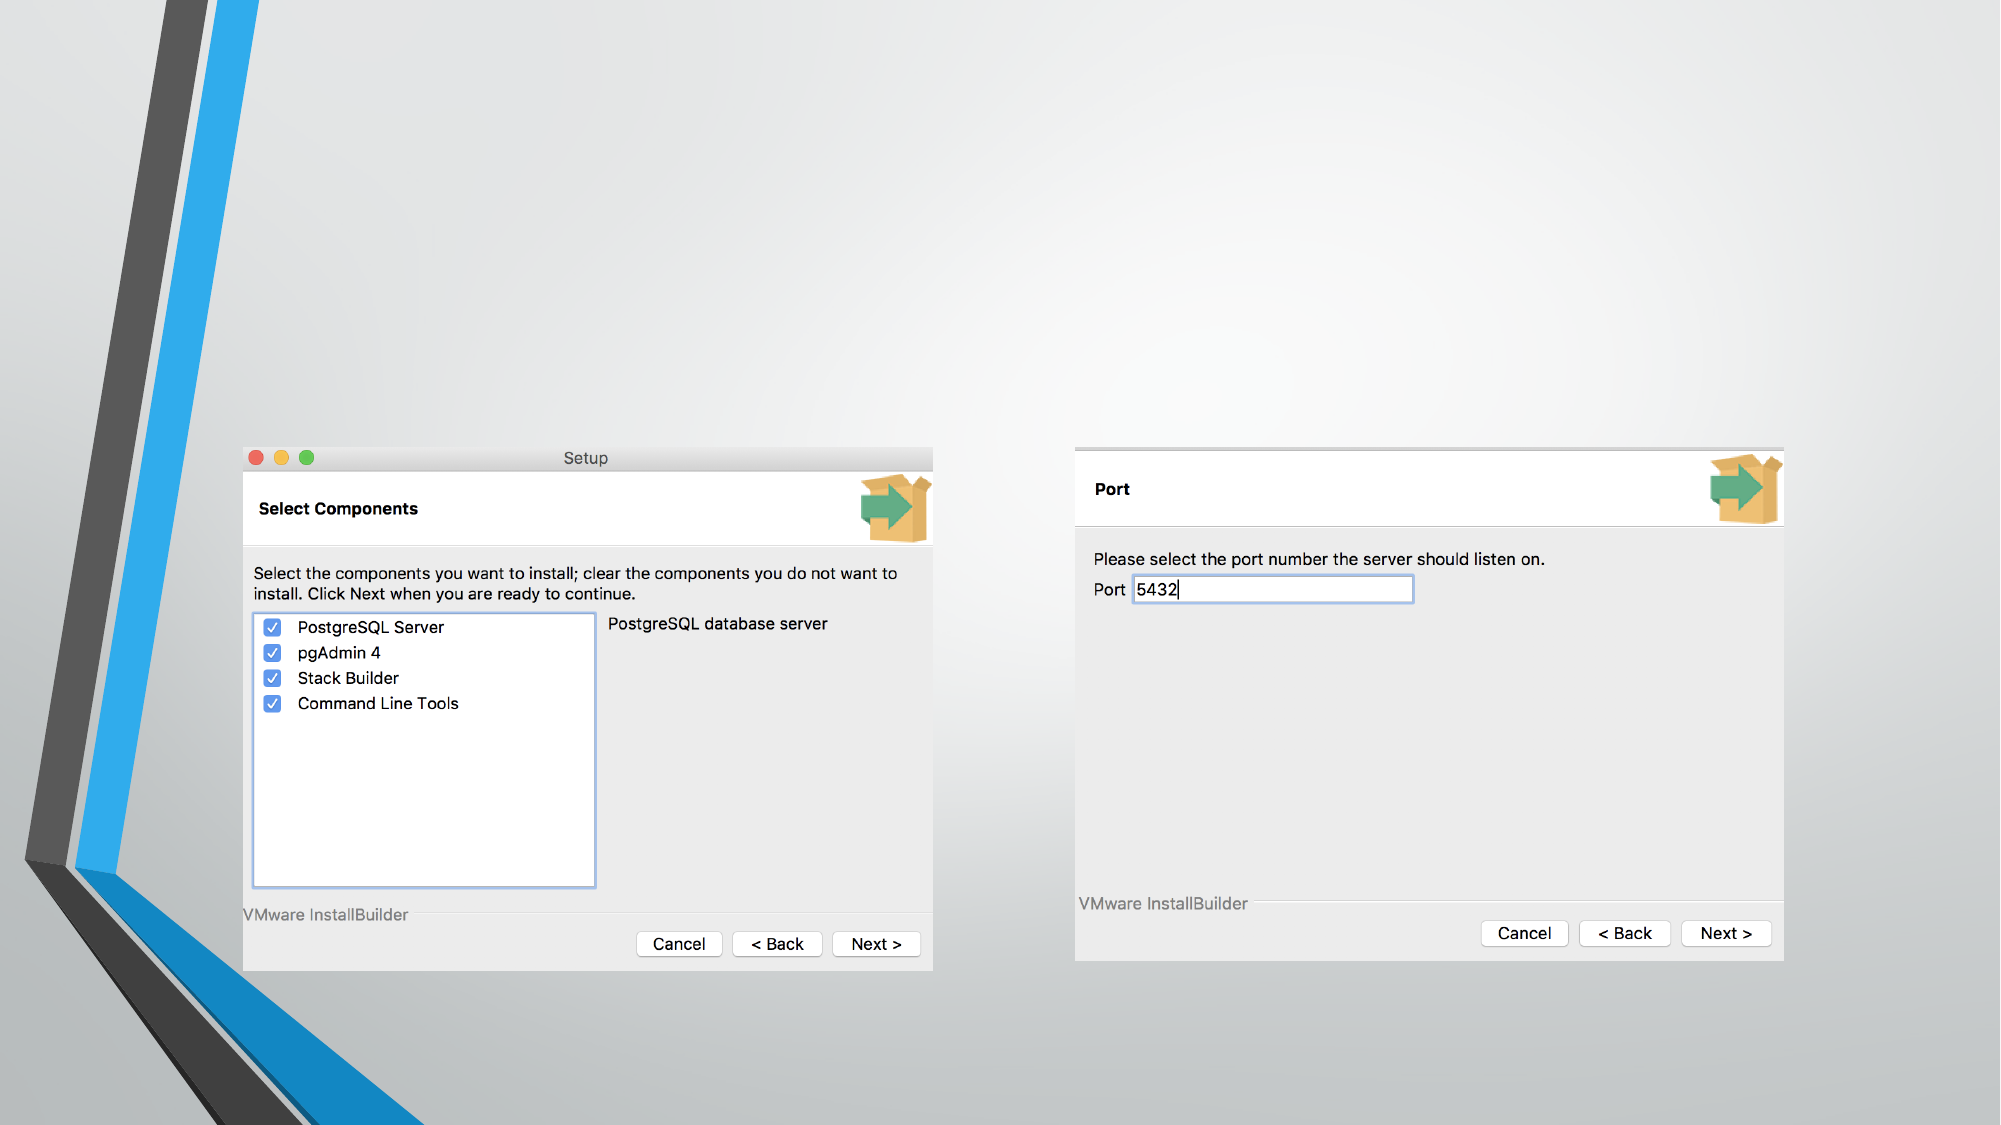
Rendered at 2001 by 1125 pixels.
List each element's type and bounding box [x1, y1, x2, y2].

picture [1075, 448, 1784, 961]
picture [243, 448, 933, 971]
